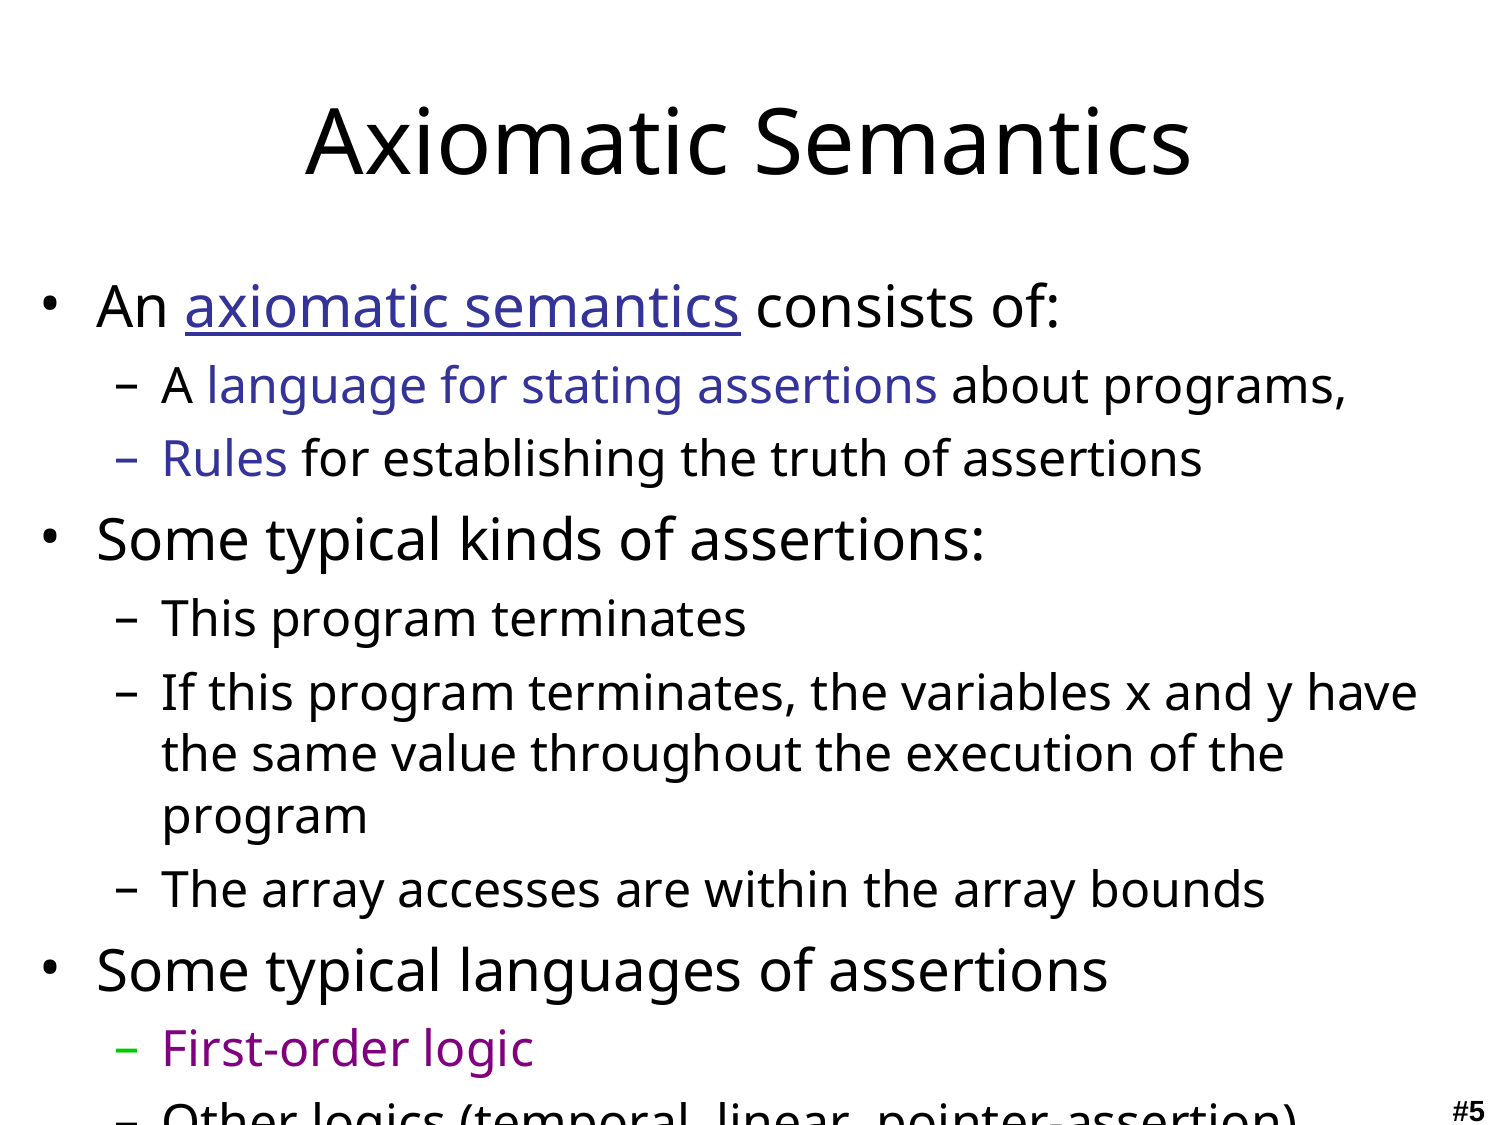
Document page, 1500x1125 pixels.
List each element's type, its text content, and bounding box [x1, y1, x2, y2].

list An axiomatic semantics consists of: A language for stating assertions about programs, Rules for establishing the truth of assertions Some typical kinds of assertions: This program terminates If this program terminates, the variables x and y have the same value throughout the execution of the program The array accesses are within the array bounds Some typical languages of assertions First-order logic Other logics (temporal, linear, pointer-assertion) Special-purpose specification languages (SLIC, Z, Larch) [24, 262, 1476, 1101]
title Axiomatic Semantics [24, 45, 1476, 233]
